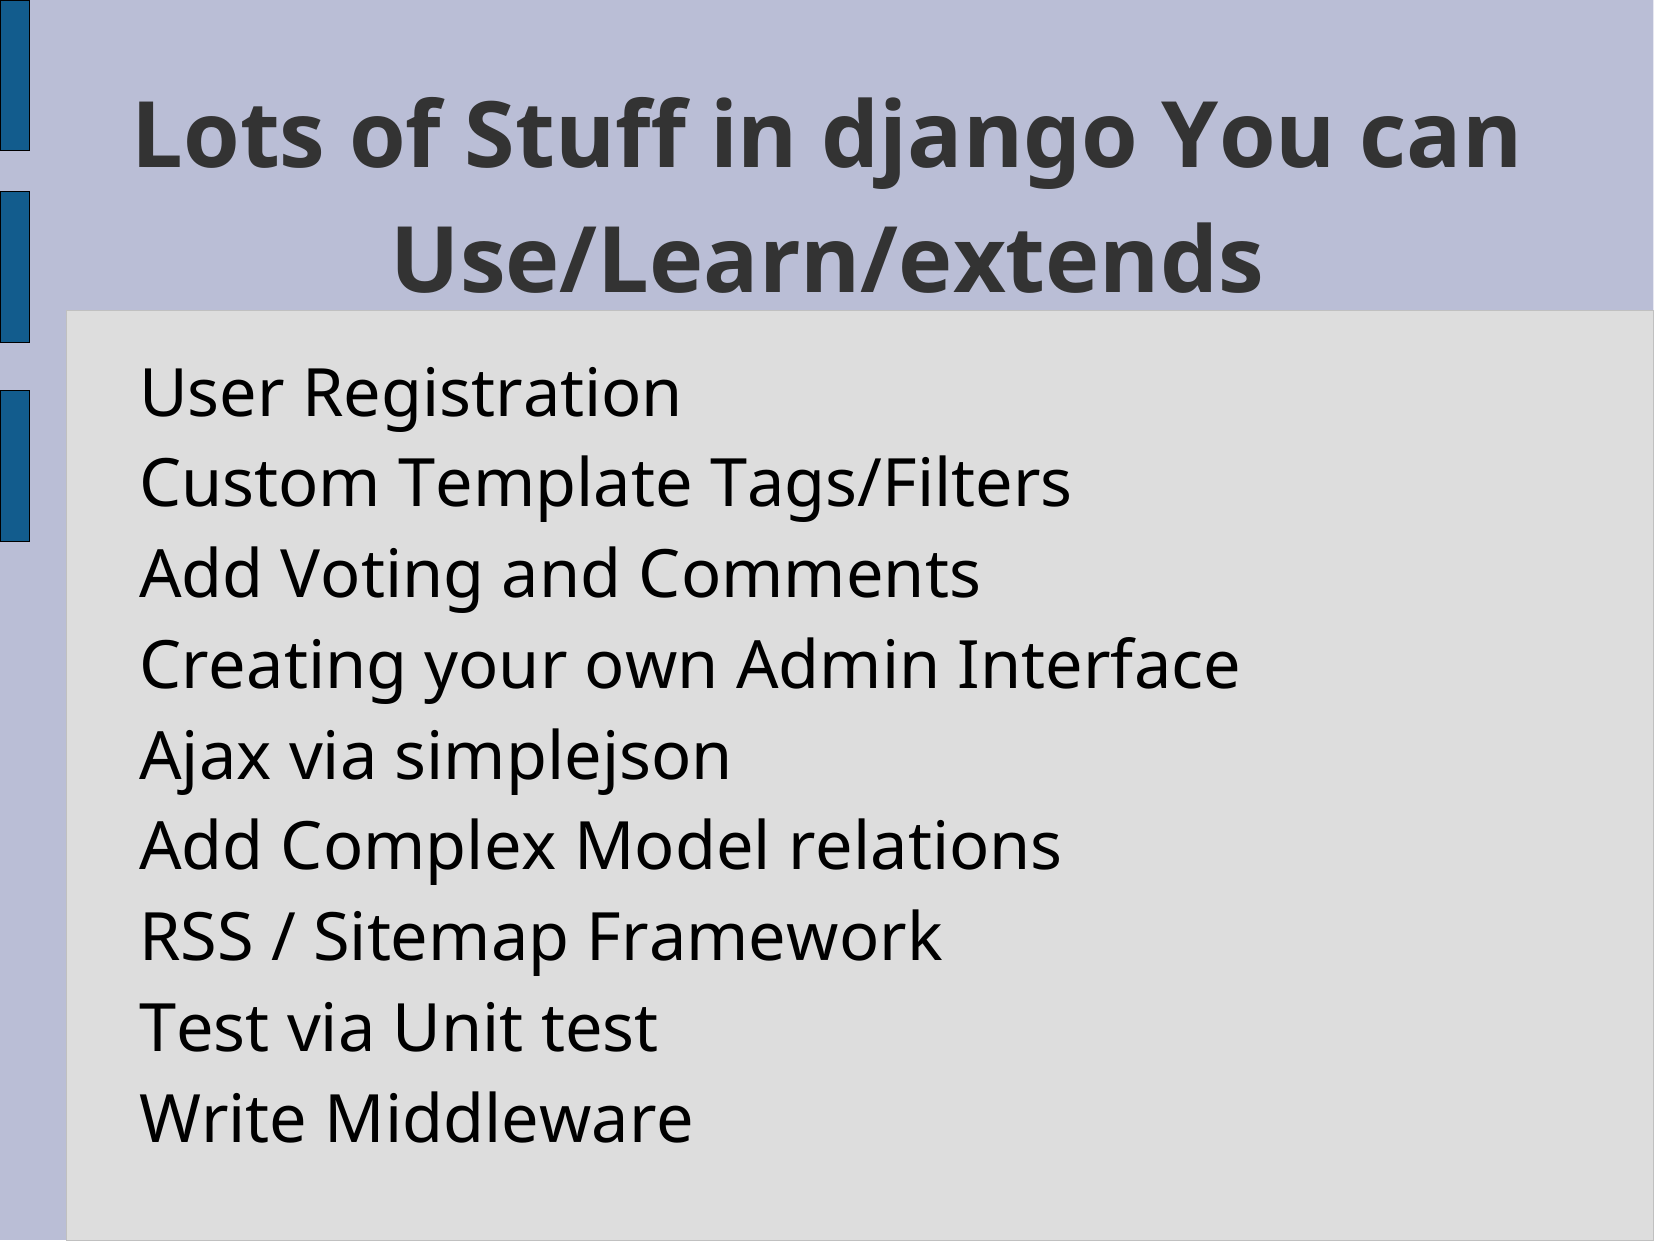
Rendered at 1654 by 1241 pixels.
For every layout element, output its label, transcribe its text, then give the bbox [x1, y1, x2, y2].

list User Registration Custom Template Tags/Filters Add Voting and Comments Creating your own Admin Interface Ajax via simplejson Add Complex Model relations RSS / Sitemap Framework Test via Unit test Write Middleware [121, 344, 1534, 1112]
title Lots of Stuff in django You can Use/Learn/extends [121, 84, 1534, 305]
